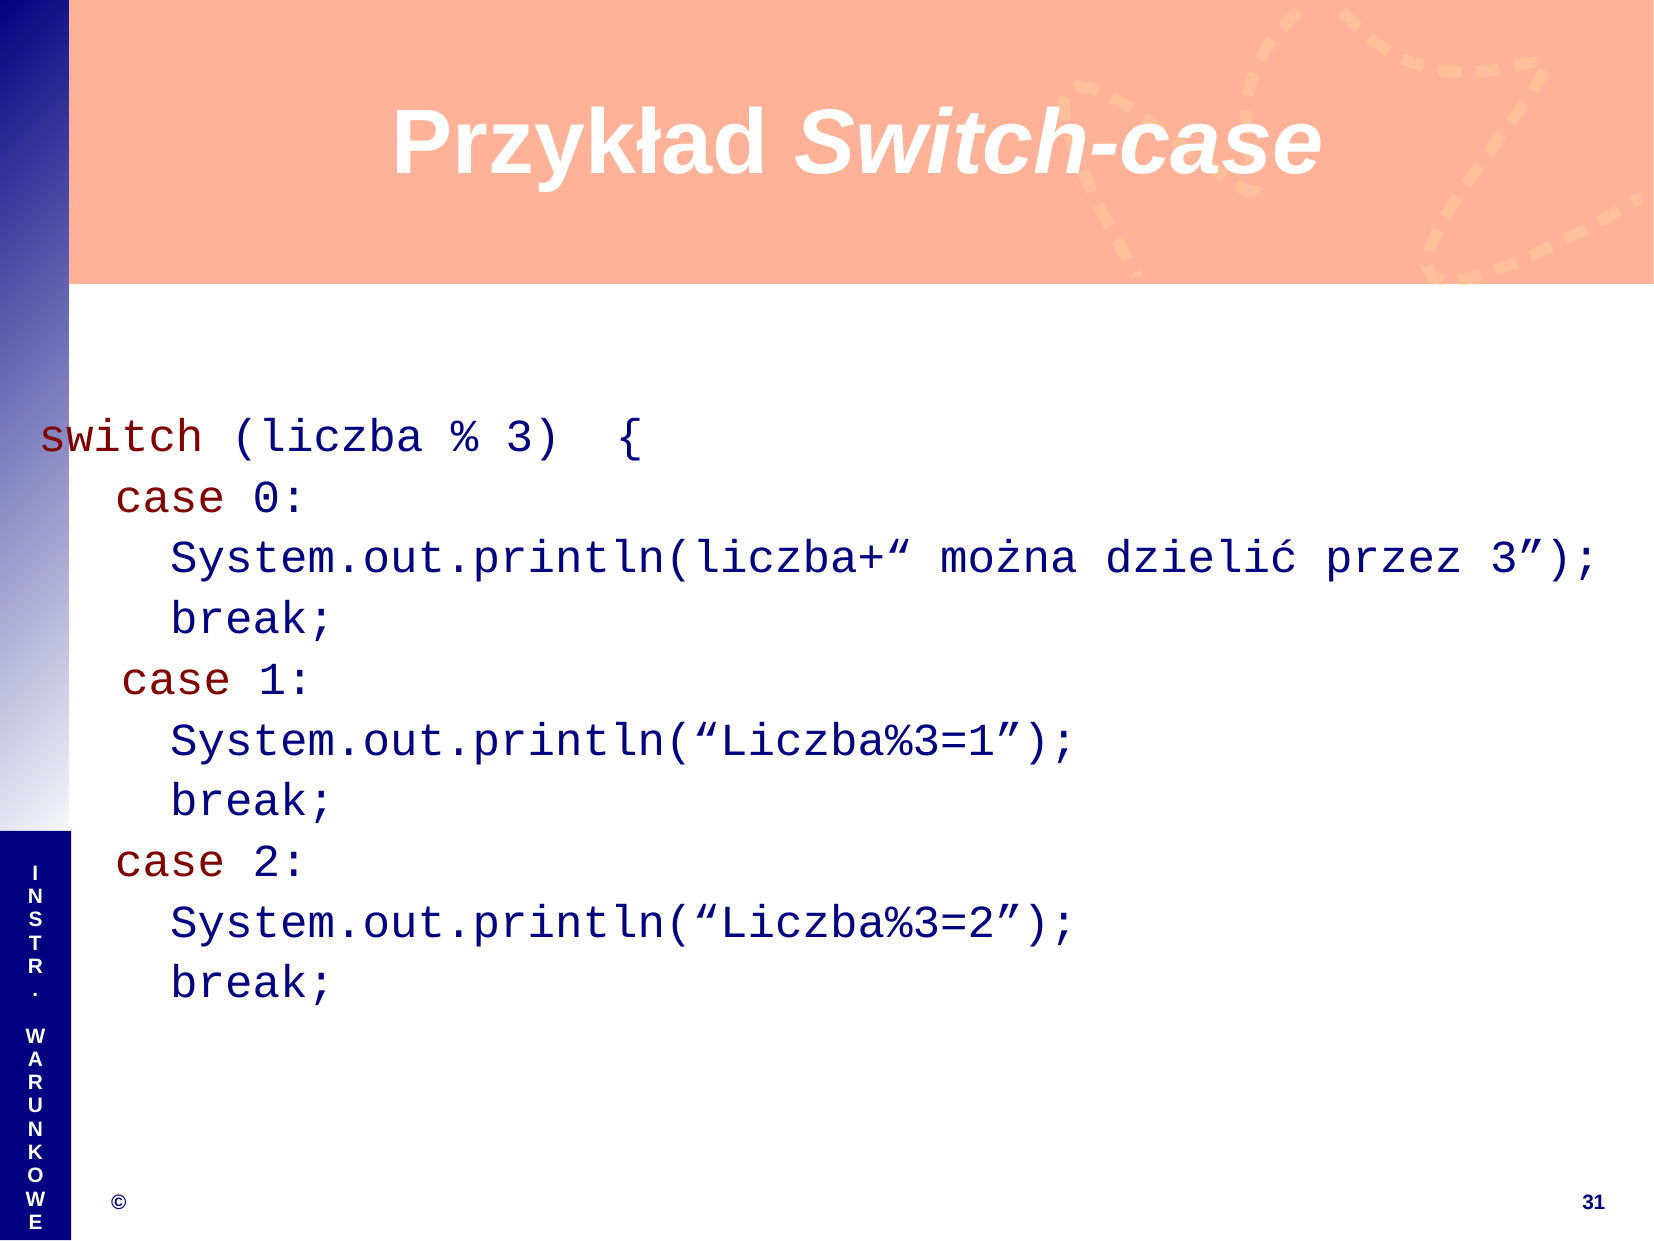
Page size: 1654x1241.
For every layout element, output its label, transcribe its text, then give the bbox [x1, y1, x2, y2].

title Przykład Switch-case [66, 37, 1650, 246]
text_box I N S T R . W A R U N K O W E [0, 830, 71, 1241]
list switch (liczba % 3) { case 0: System.out.println(liczba+“ można dzielić przez 3”); break; case 1: System.out.println(“Liczba%3=1”); break; case 2: System.out.println(“Liczba%3=2”); break; } [20, 413, 1654, 1073]
